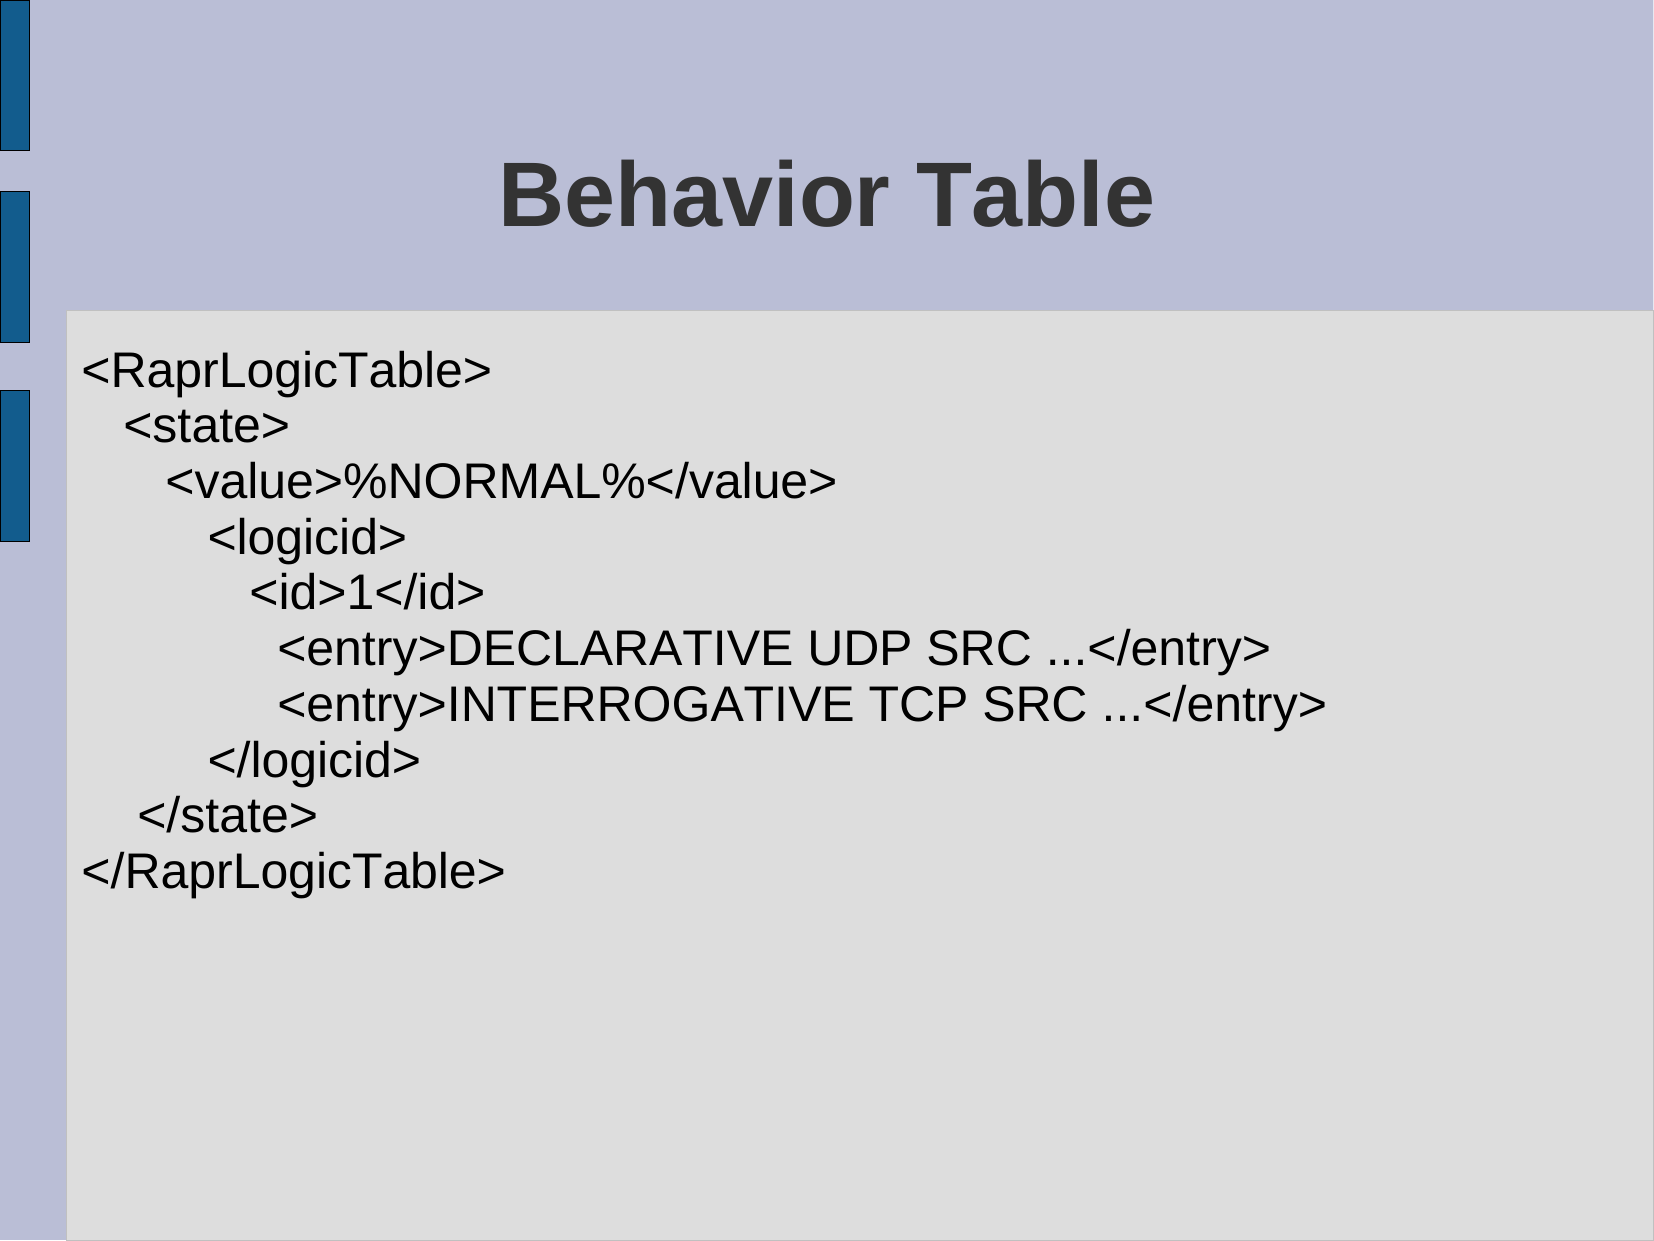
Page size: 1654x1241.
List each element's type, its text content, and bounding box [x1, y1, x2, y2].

title Behavior Table [121, 91, 1534, 299]
text_box <RaprLogicTable> <state> <value>%NORMAL%</value> <logicid> <id>1</id> <entry>DECLARATIVE UDP SRC ...</entry> <entry>INTERROGATIVE TCP SRC ...</entry> </logicid> </state> </RaprLogicTable> [81, 341, 1573, 1192]
